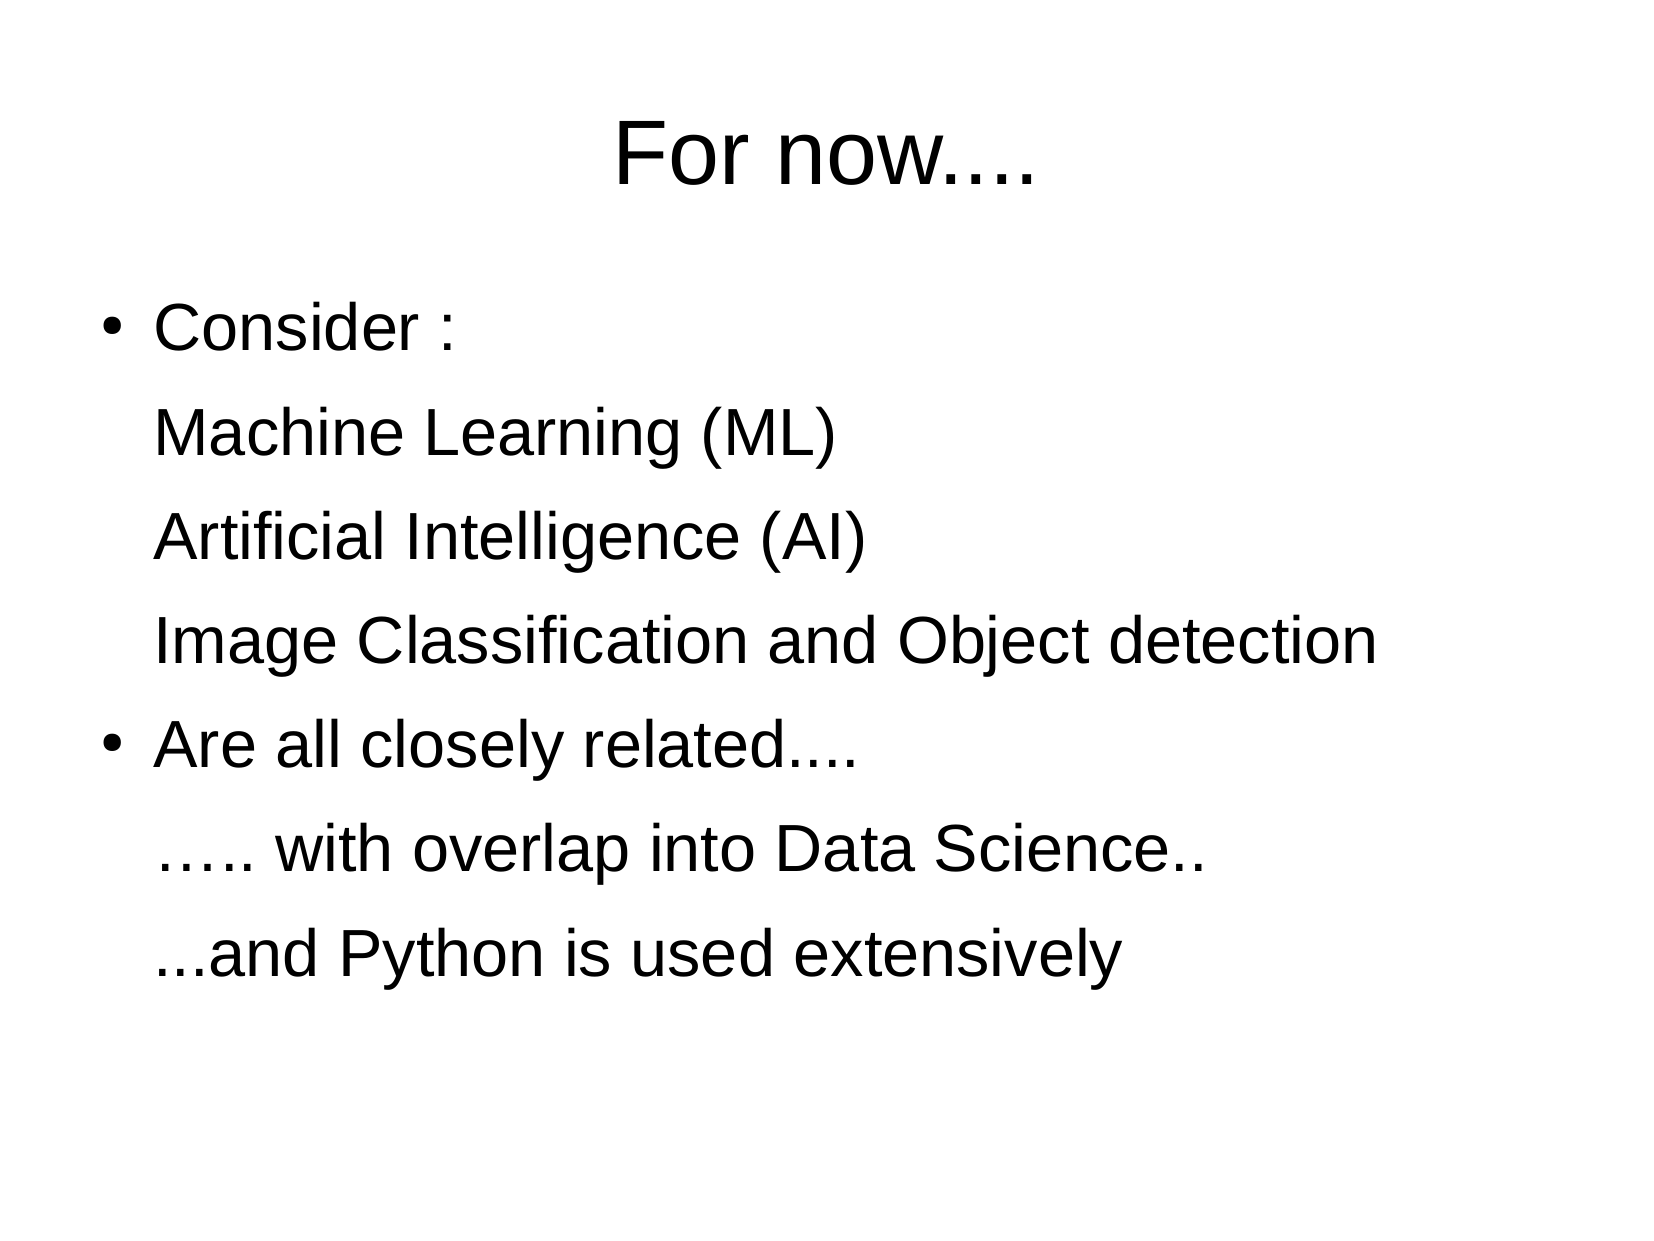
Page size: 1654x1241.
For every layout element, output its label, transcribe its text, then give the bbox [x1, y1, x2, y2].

title For now.... [82, 49, 1571, 257]
list Consider : Machine Learning (ML) Artificial Intelligence (AI) Image Classification and Object detection Are all closely related.... ….. with overlap into Data Science.. ...and Python is used extensively [82, 290, 1571, 1109]
